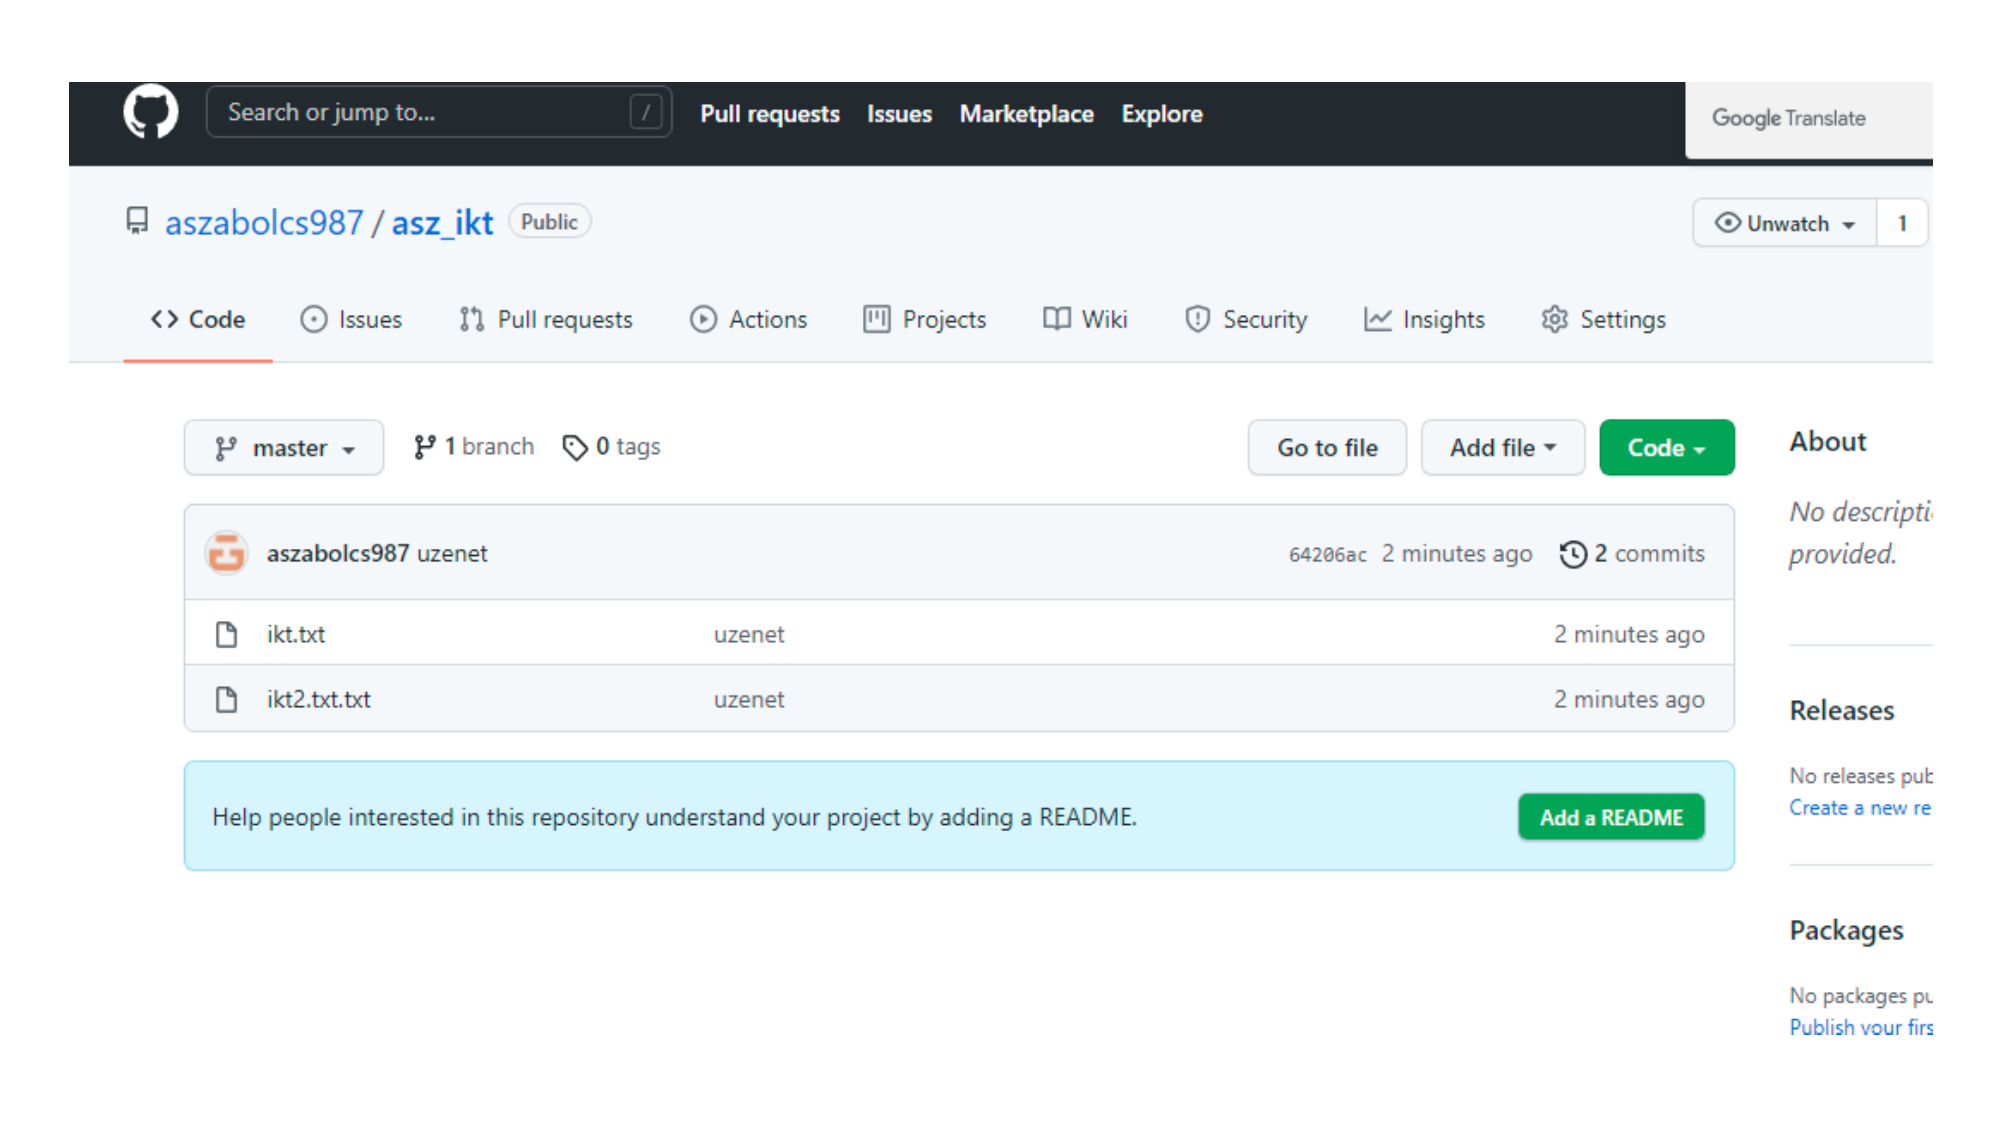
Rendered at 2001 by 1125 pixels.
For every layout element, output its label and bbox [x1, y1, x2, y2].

picture [69, 82, 1933, 1035]
